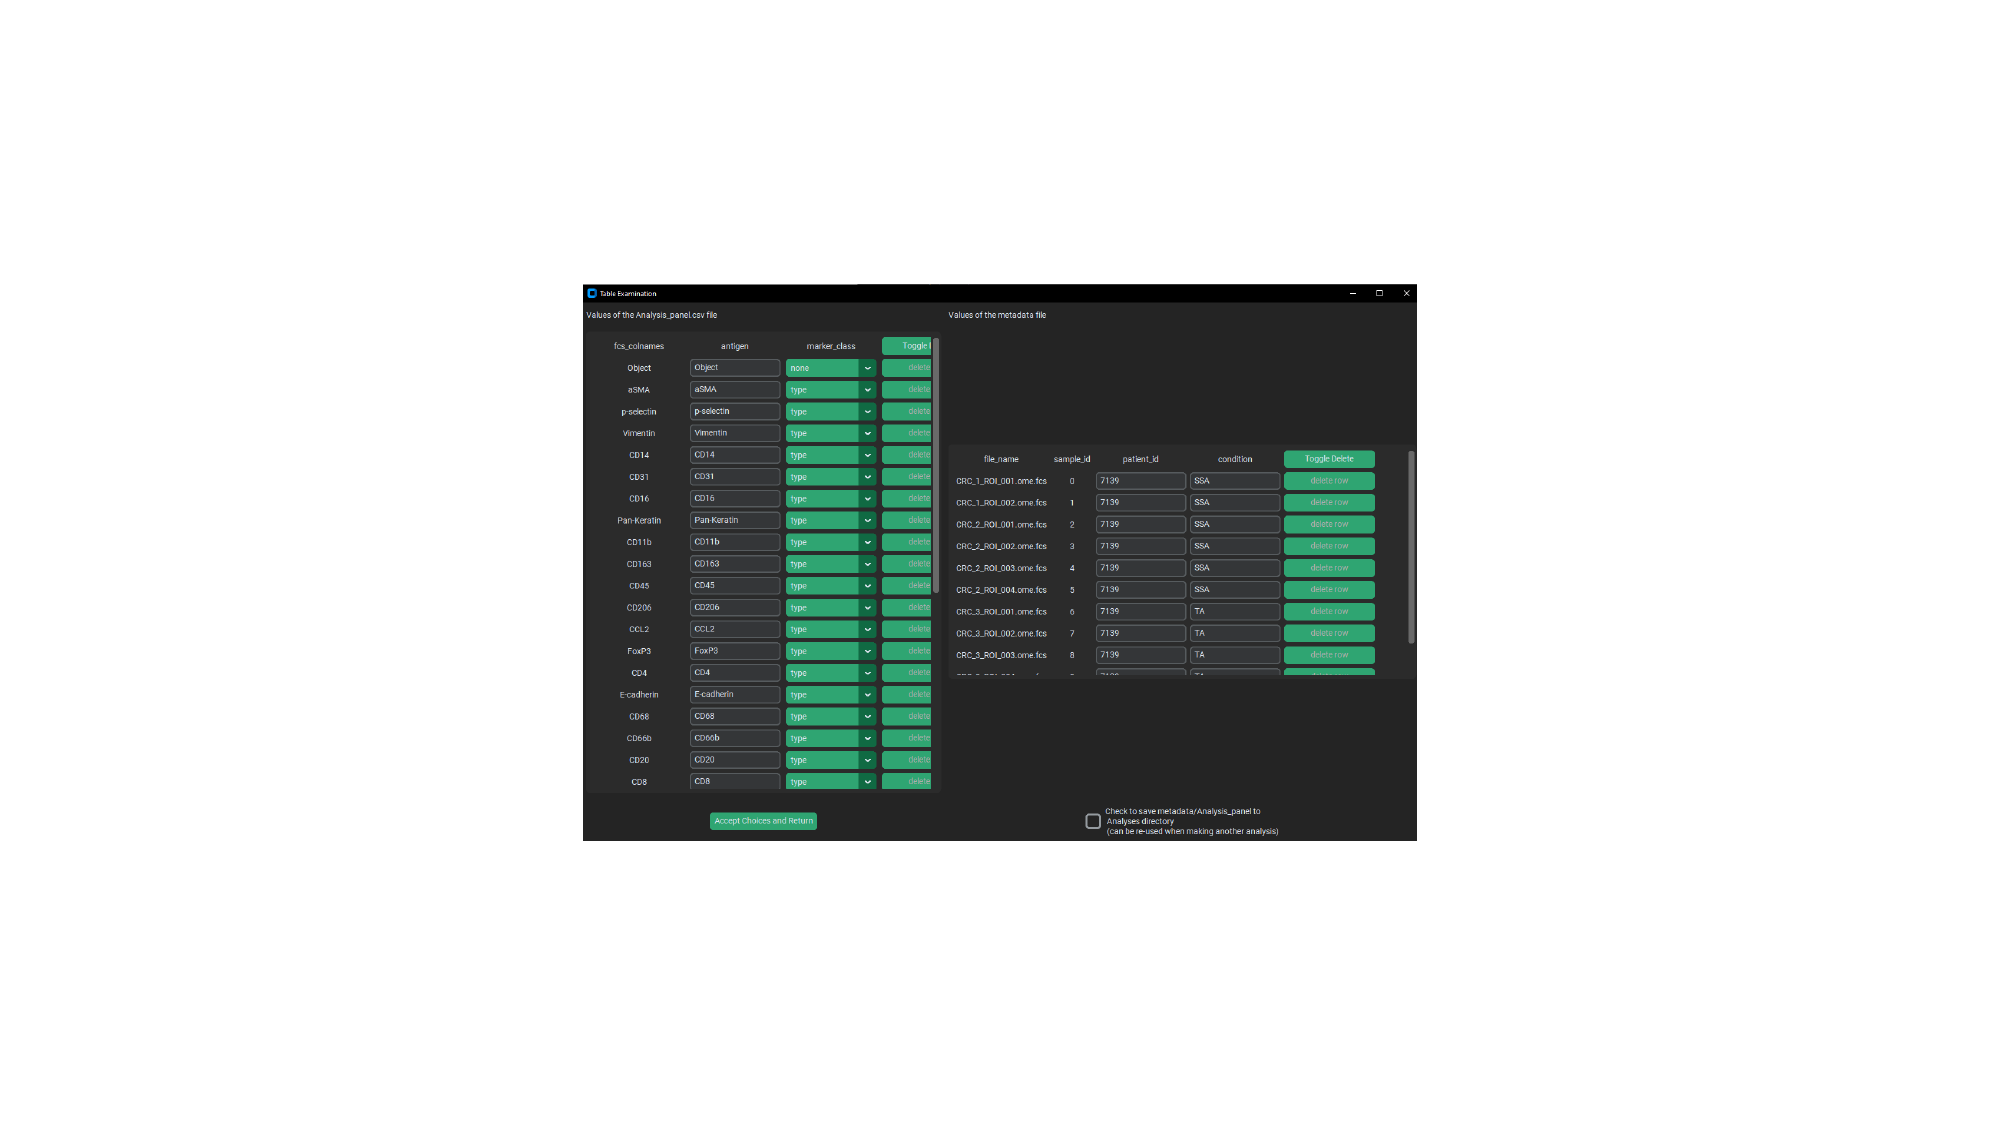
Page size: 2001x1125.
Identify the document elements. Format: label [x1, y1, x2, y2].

picture [583, 284, 1417, 841]
